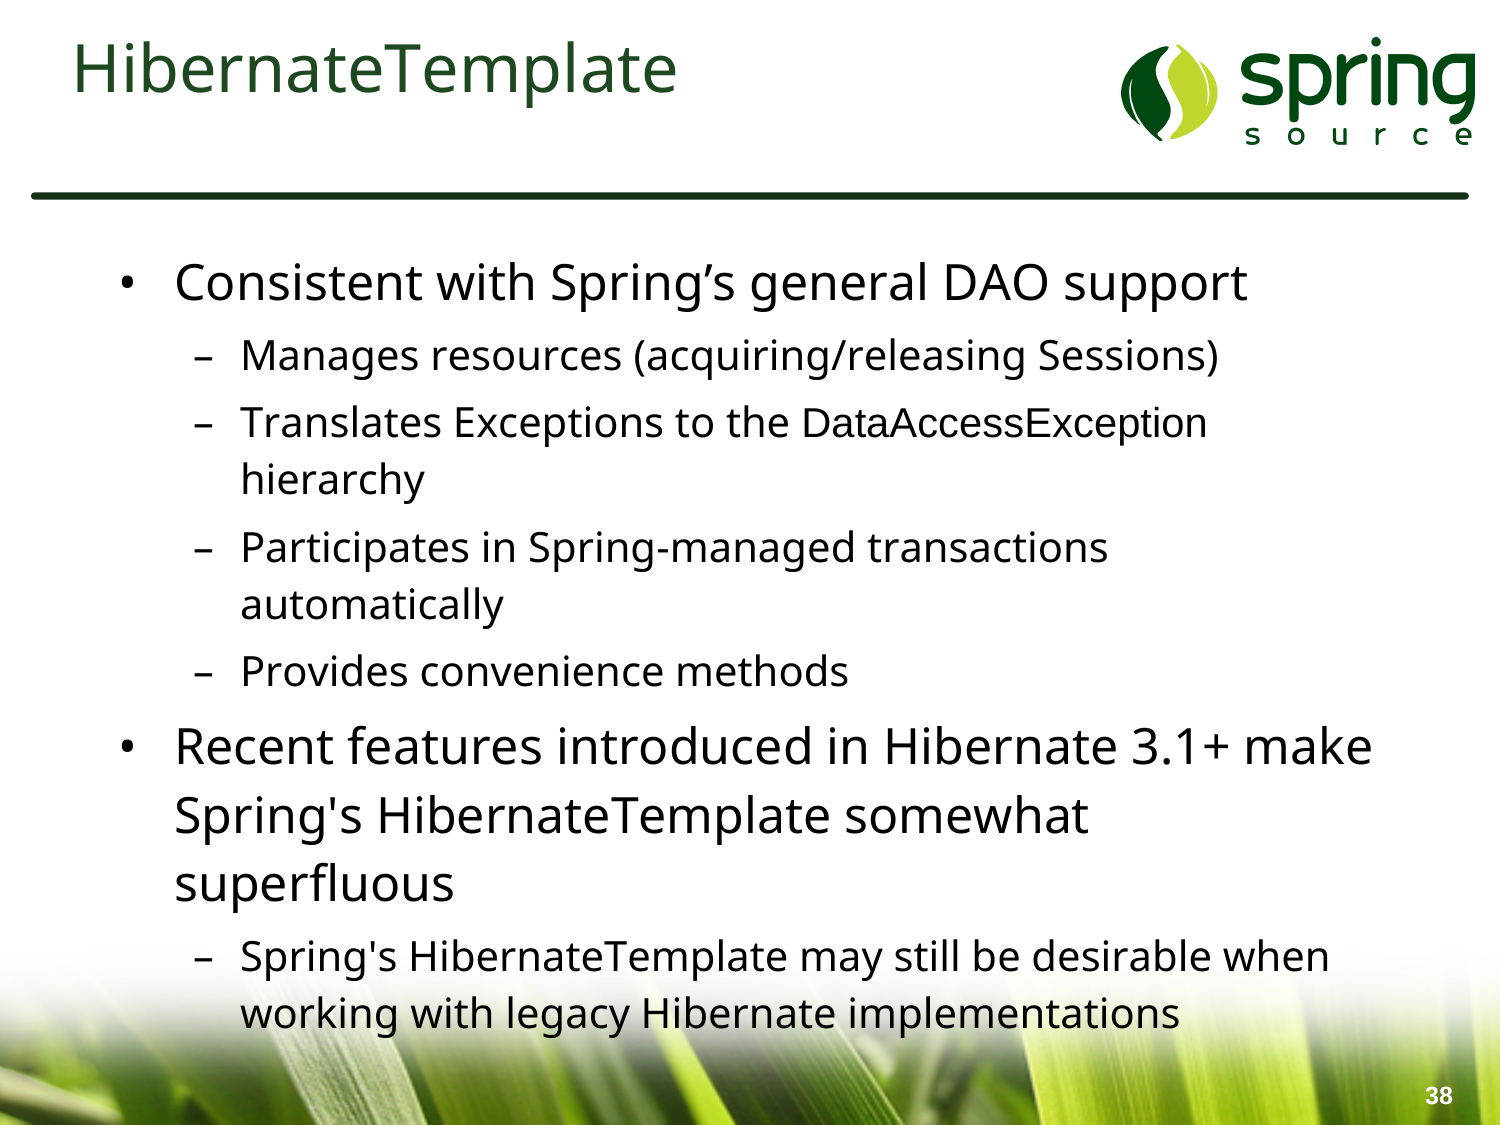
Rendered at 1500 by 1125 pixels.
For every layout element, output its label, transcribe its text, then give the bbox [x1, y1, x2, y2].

picture [0, 944, 1500, 1125]
list Consistent with Spring’s general DAO support Manages resources (acquiring/releasing Sessions) Translates Exceptions to the DataAccessException hierarchy Participates in Spring-managed transactions automatically Provides convenience methods Recent features introduced in Hibernate 3.1+ make Spring's HibernateTemplate somewhat superfluous Spring's HibernateTemplate may still be desirable when working with legacy Hibernate implementations [103, 239, 1394, 968]
title HibernateTemplate [56, 13, 1089, 176]
picture [1121, 37, 1475, 145]
